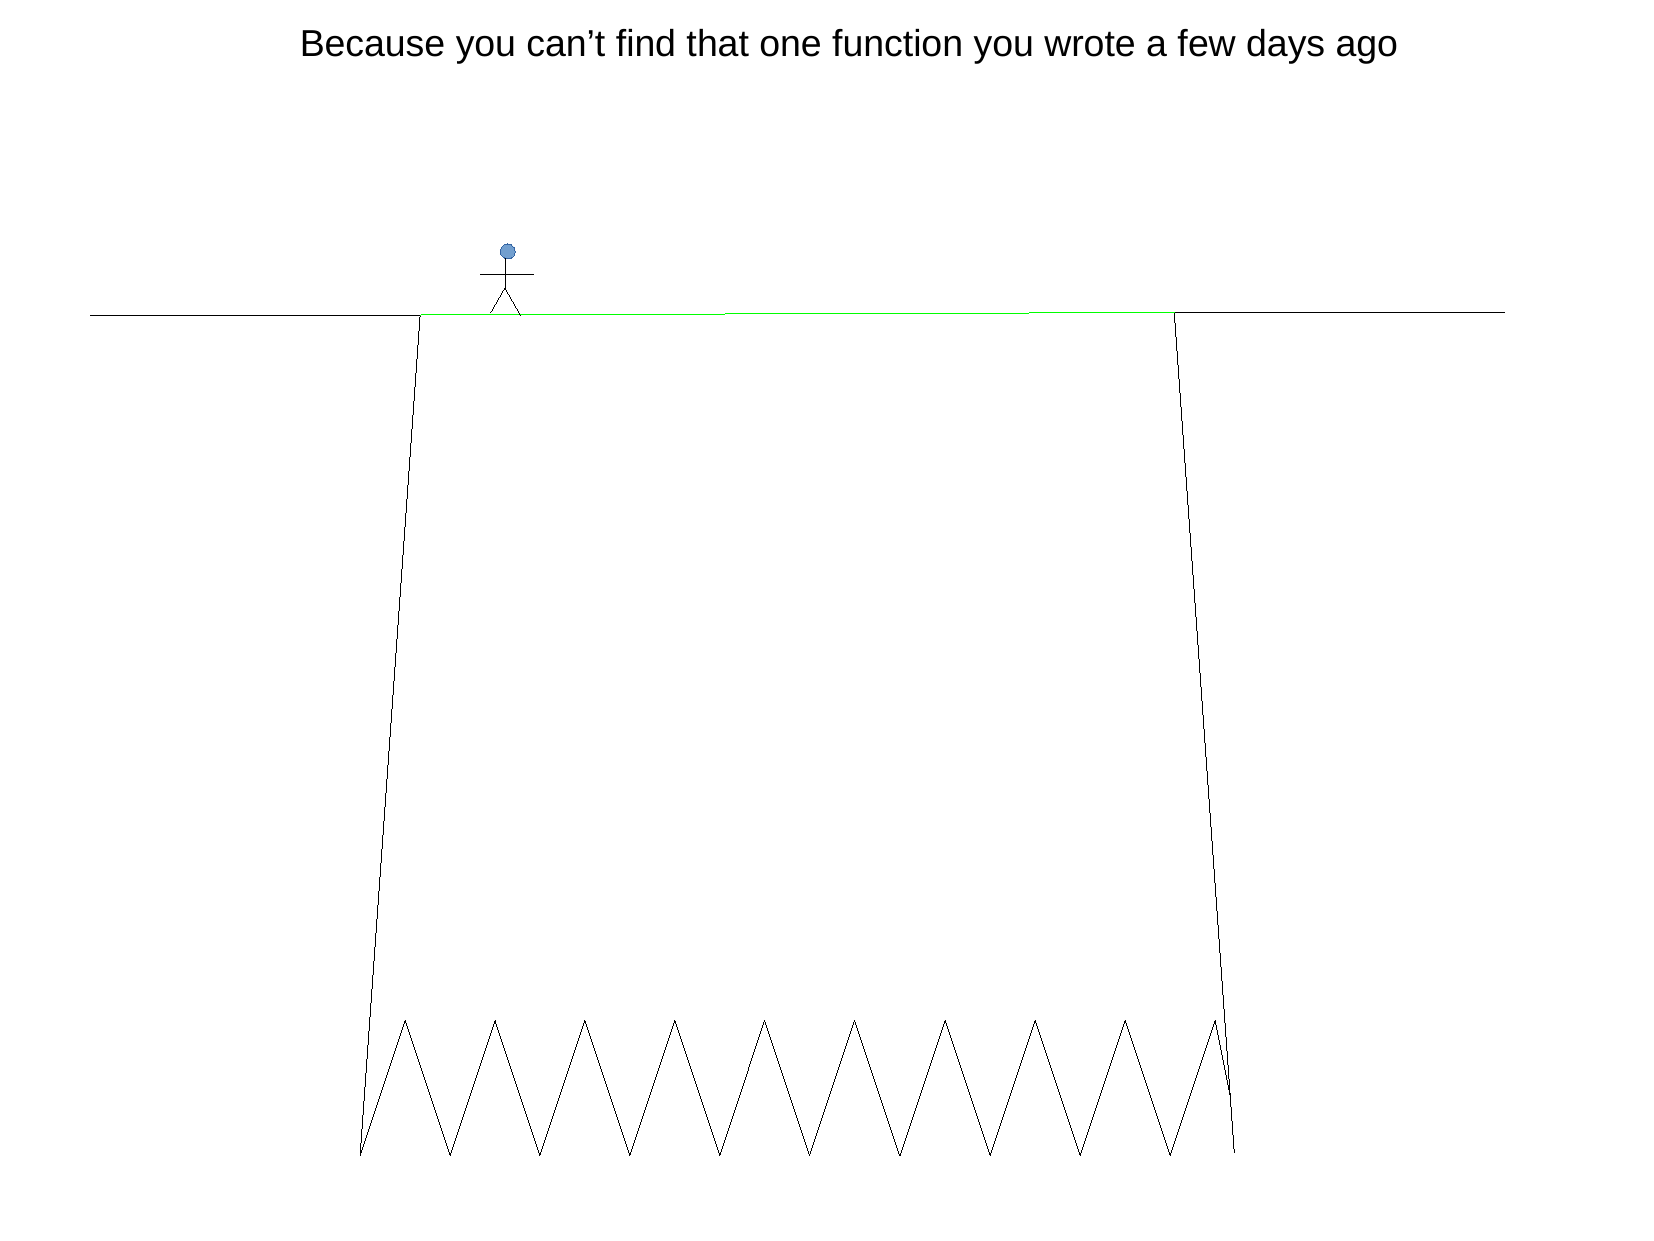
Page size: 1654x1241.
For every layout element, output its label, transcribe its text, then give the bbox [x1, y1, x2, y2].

text_box Because you can’t find that one function you wrote a few days ago [285, 15, 1426, 72]
text_box [500, 243, 516, 259]
